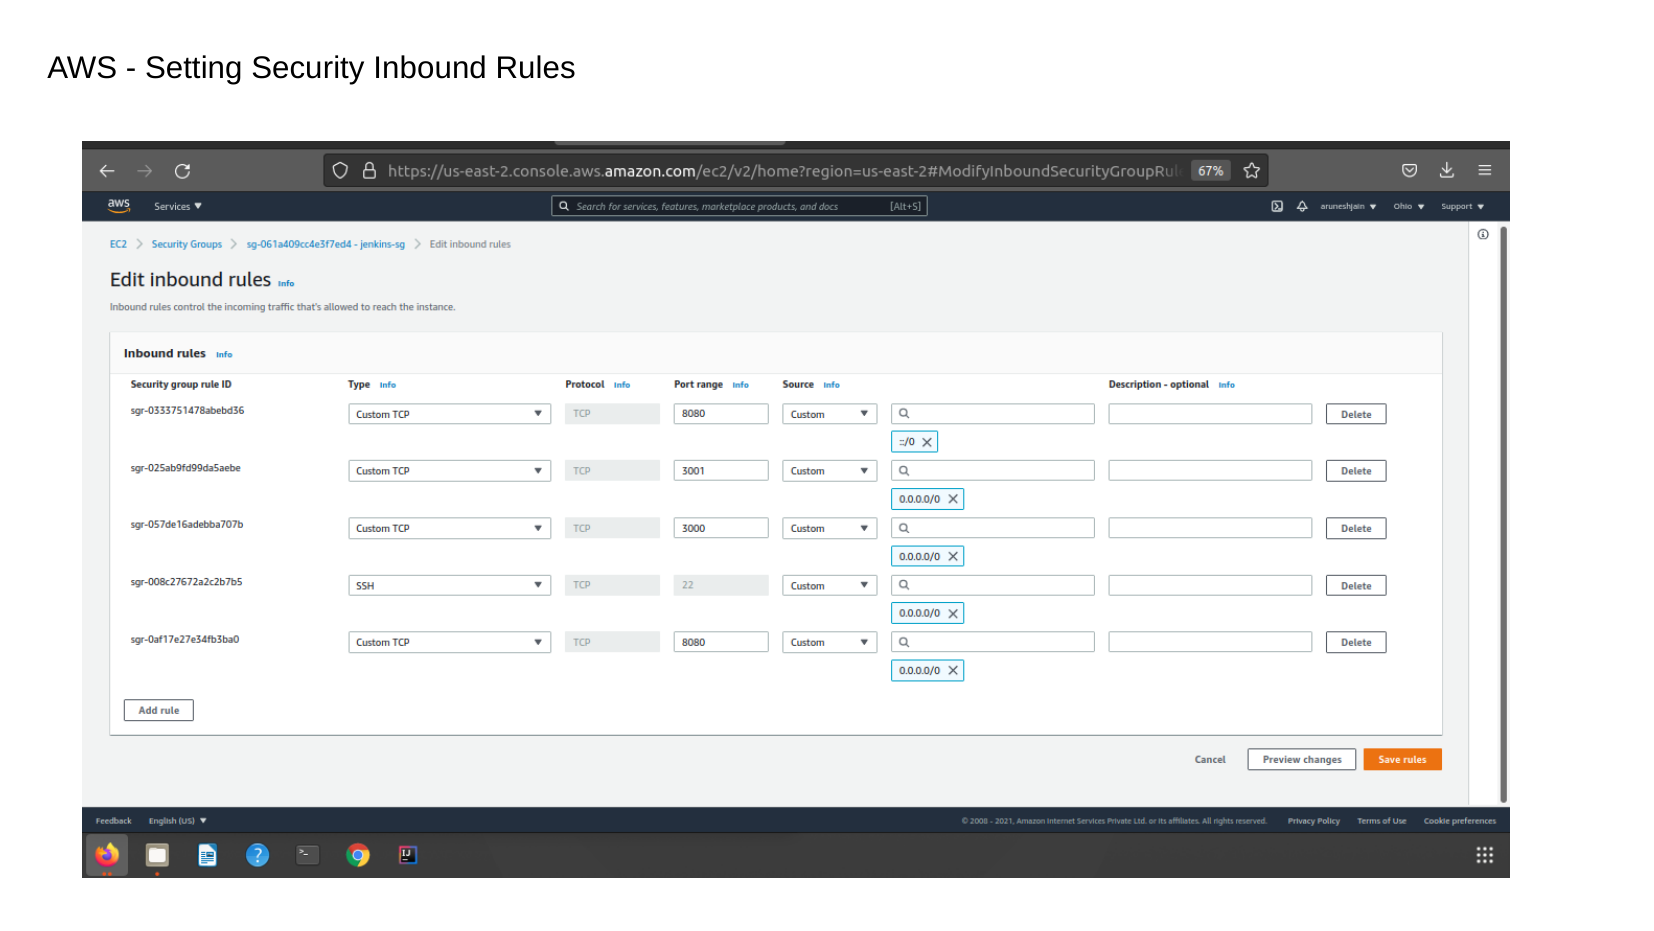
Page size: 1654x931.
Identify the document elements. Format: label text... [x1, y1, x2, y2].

picture [82, 141, 1510, 879]
title AWS - Setting Security Inbound Rules [47, 39, 1536, 97]
